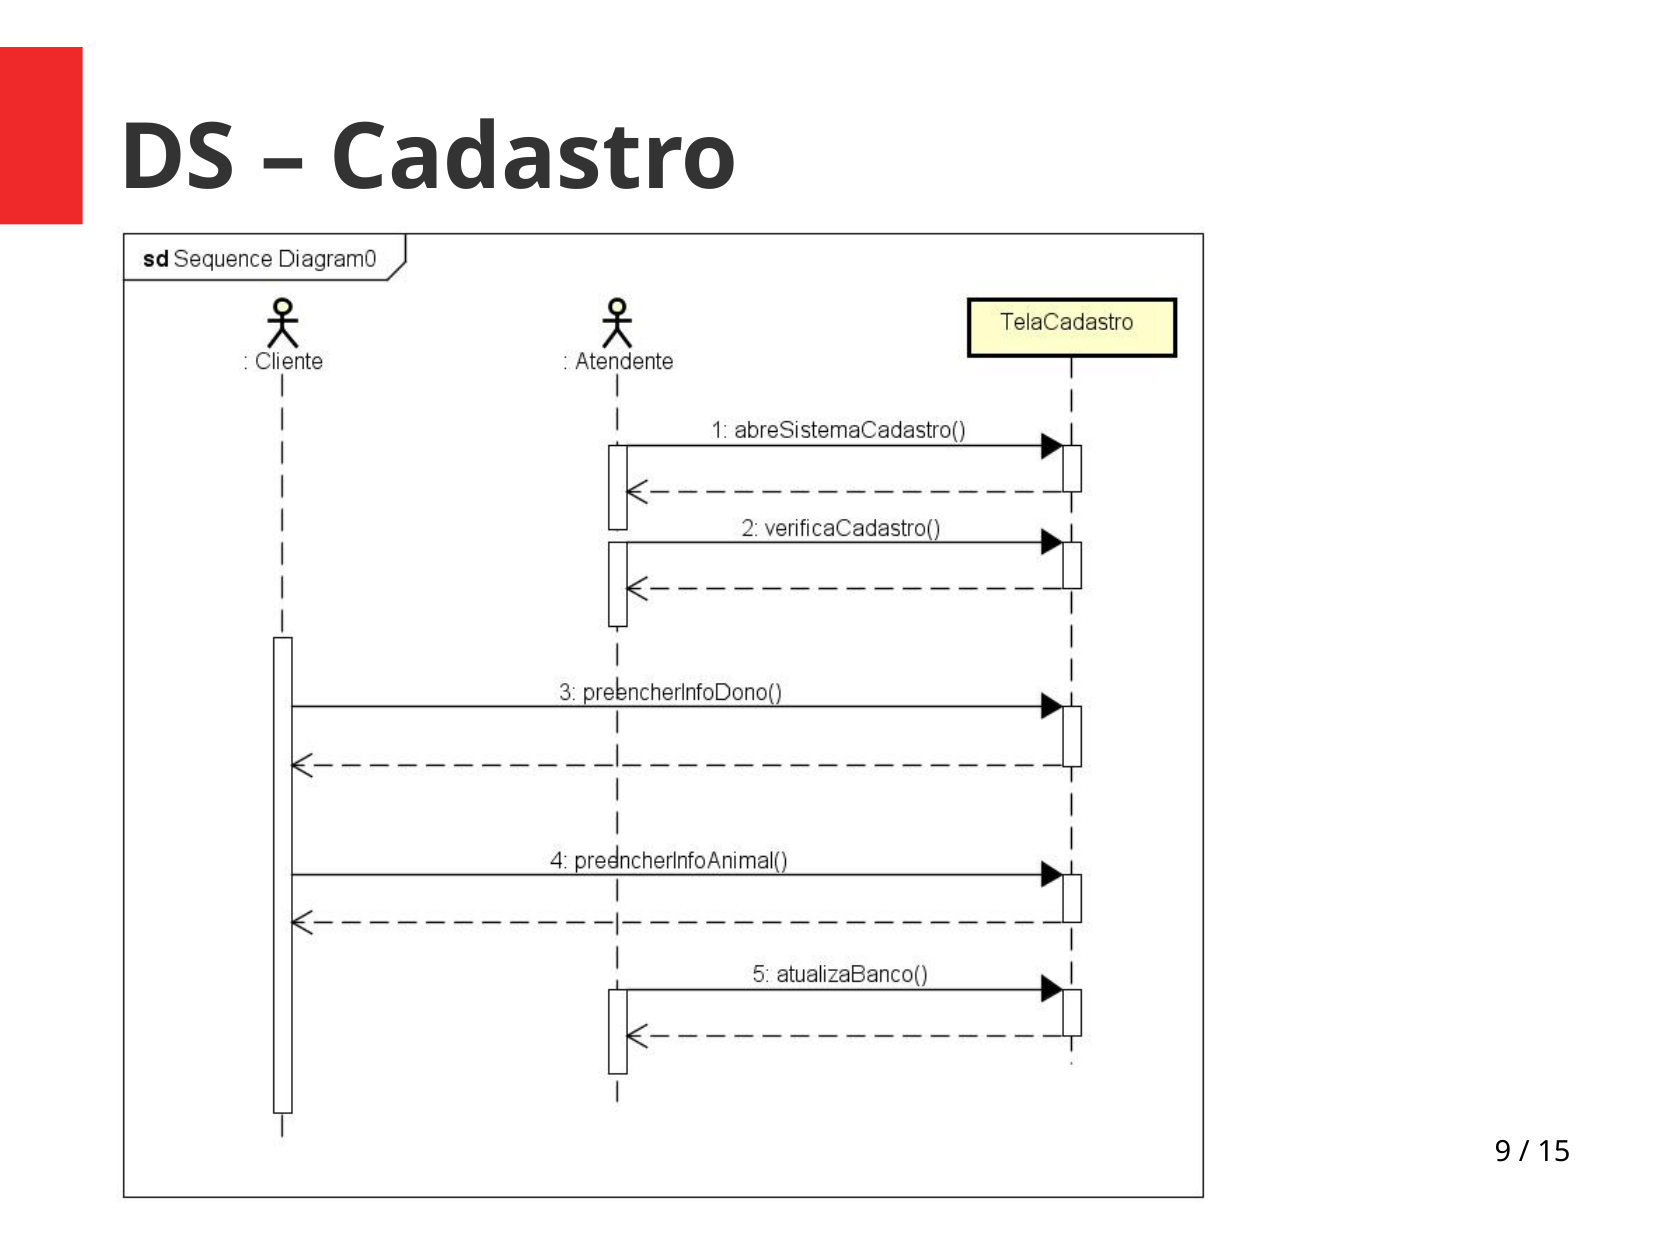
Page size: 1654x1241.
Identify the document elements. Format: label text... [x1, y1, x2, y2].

title DS – Cadastro [118, 49, 1571, 257]
picture [105, 215, 1221, 1216]
